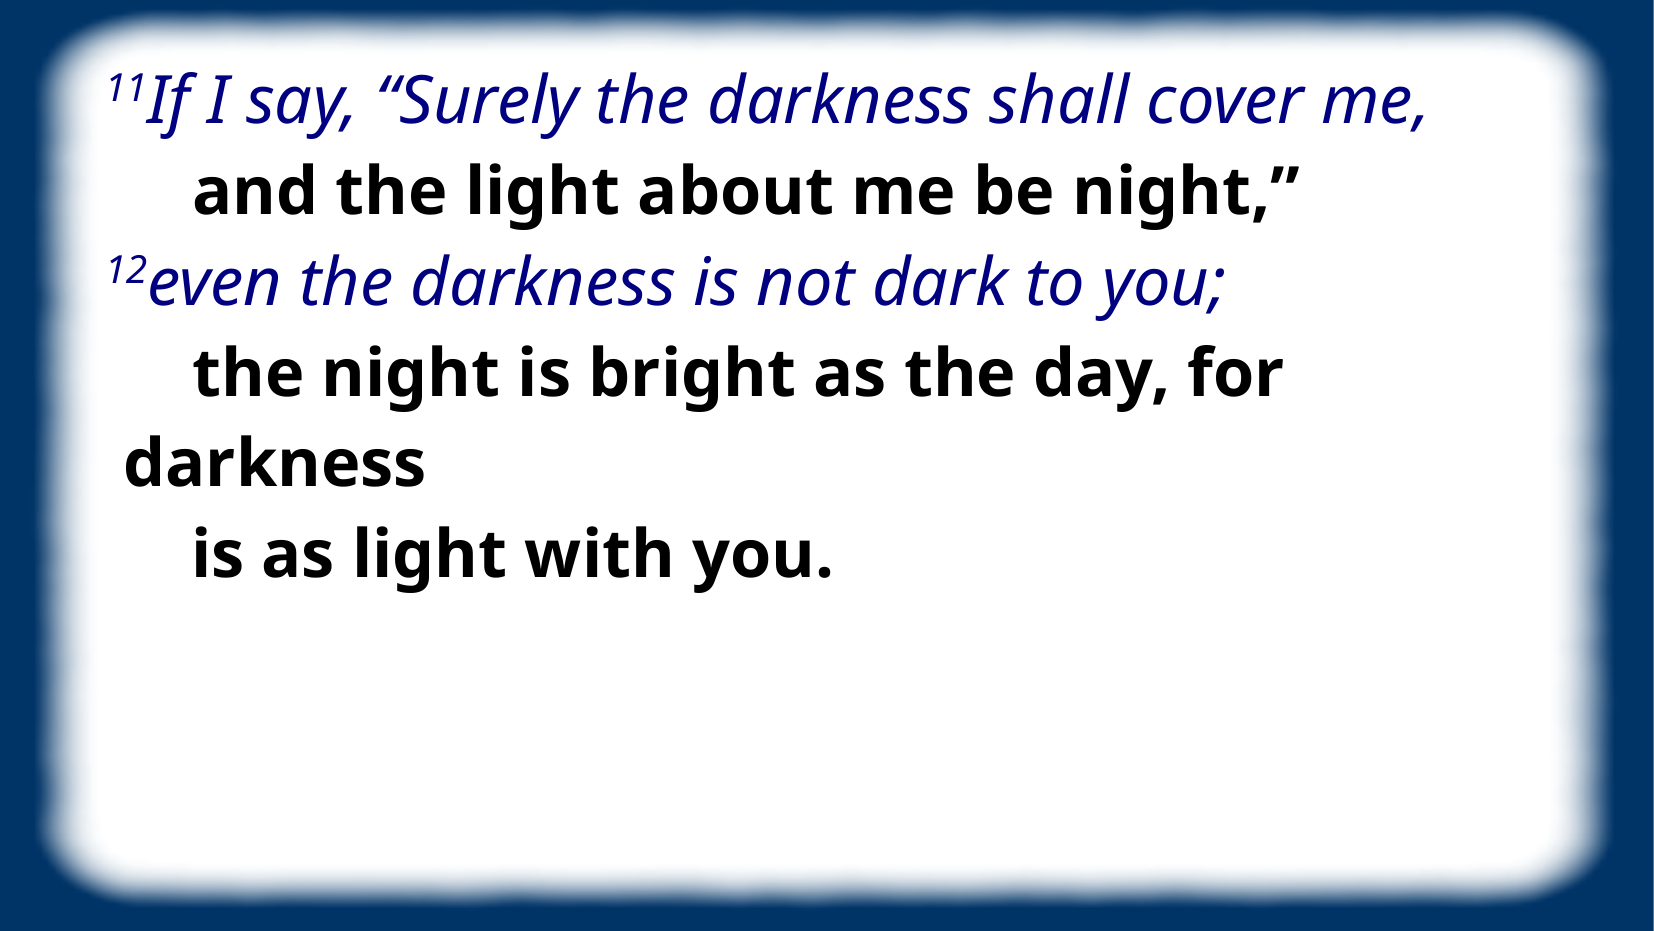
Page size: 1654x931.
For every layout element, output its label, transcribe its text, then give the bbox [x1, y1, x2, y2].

text_box 11If I say, “Surely the darkness shall cover me, and the light about me be night,” 12even the darkness is not dark to you; the night is bright as the day, for darkness is as light with you. [90, 45, 1561, 511]
picture [0, 0, 1654, 931]
